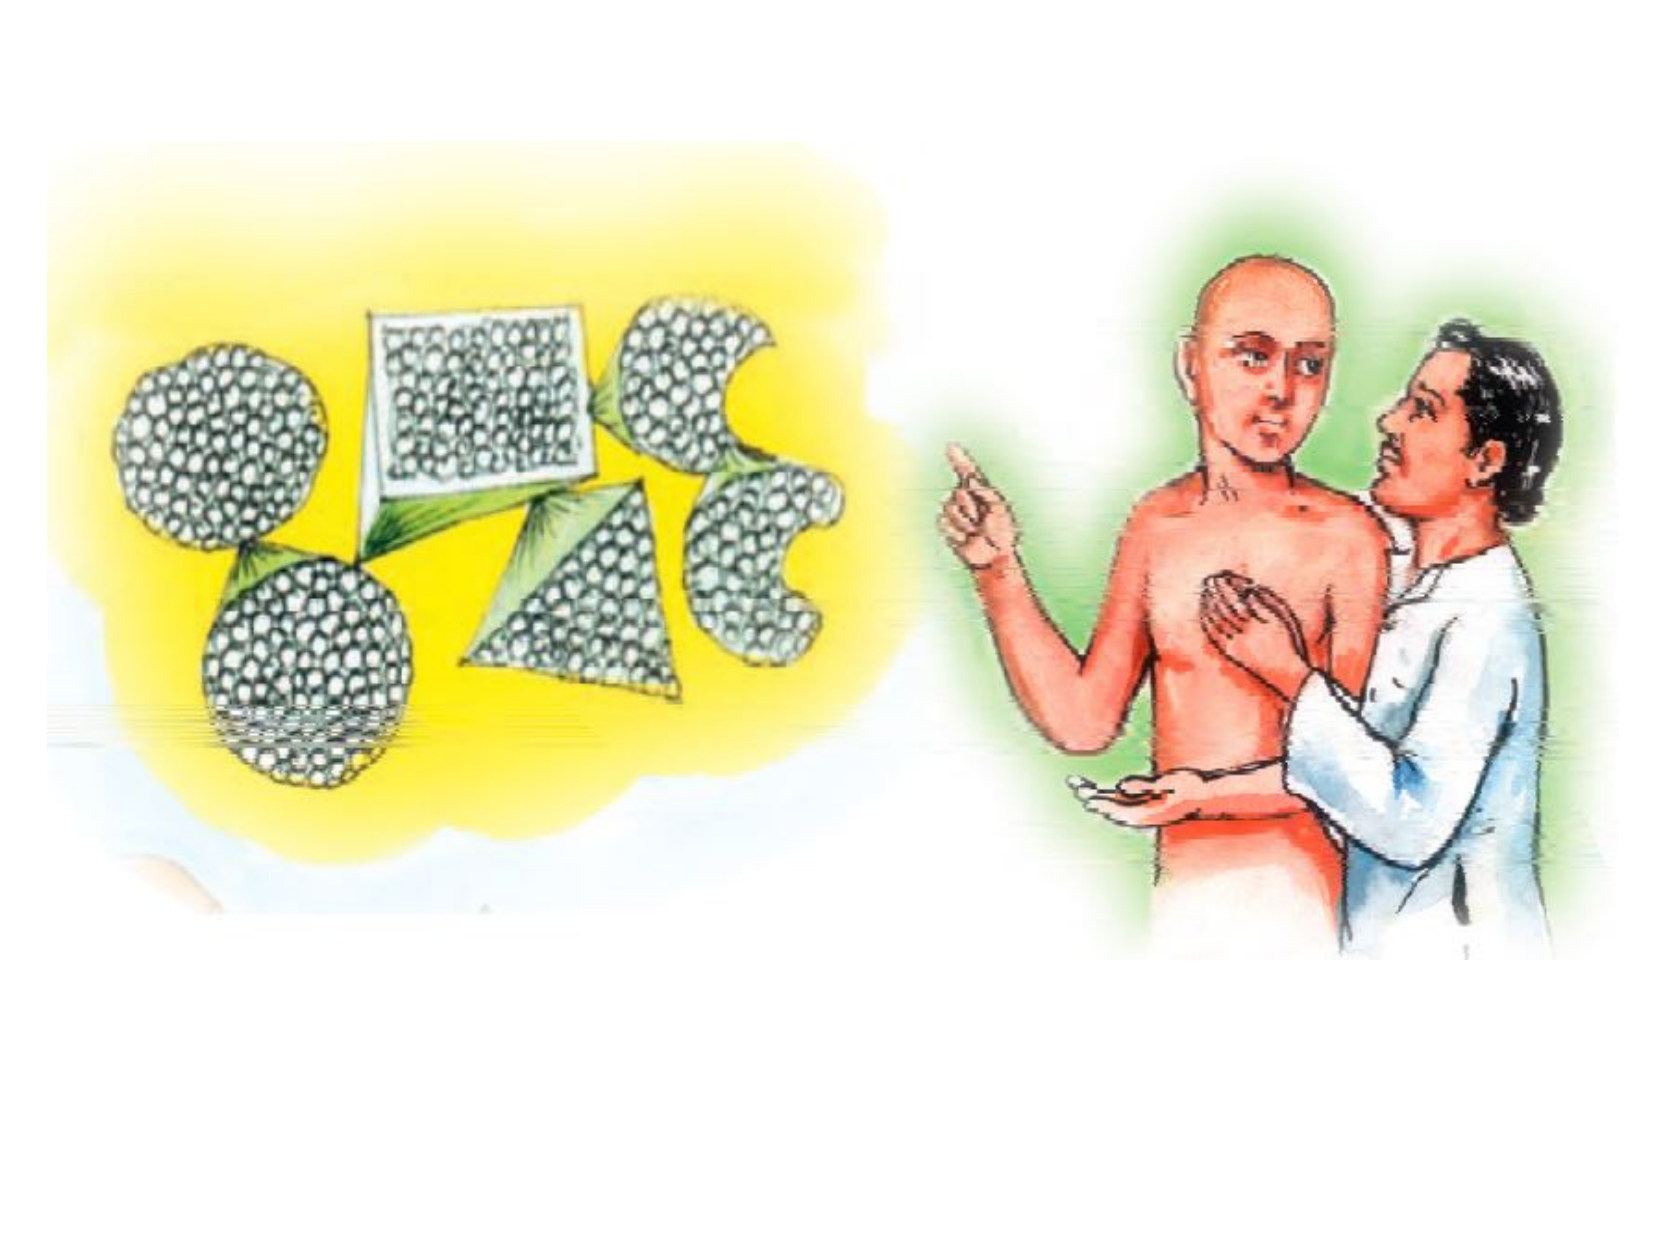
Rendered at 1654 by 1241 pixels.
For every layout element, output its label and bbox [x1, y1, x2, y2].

picture [47, 141, 1619, 960]
